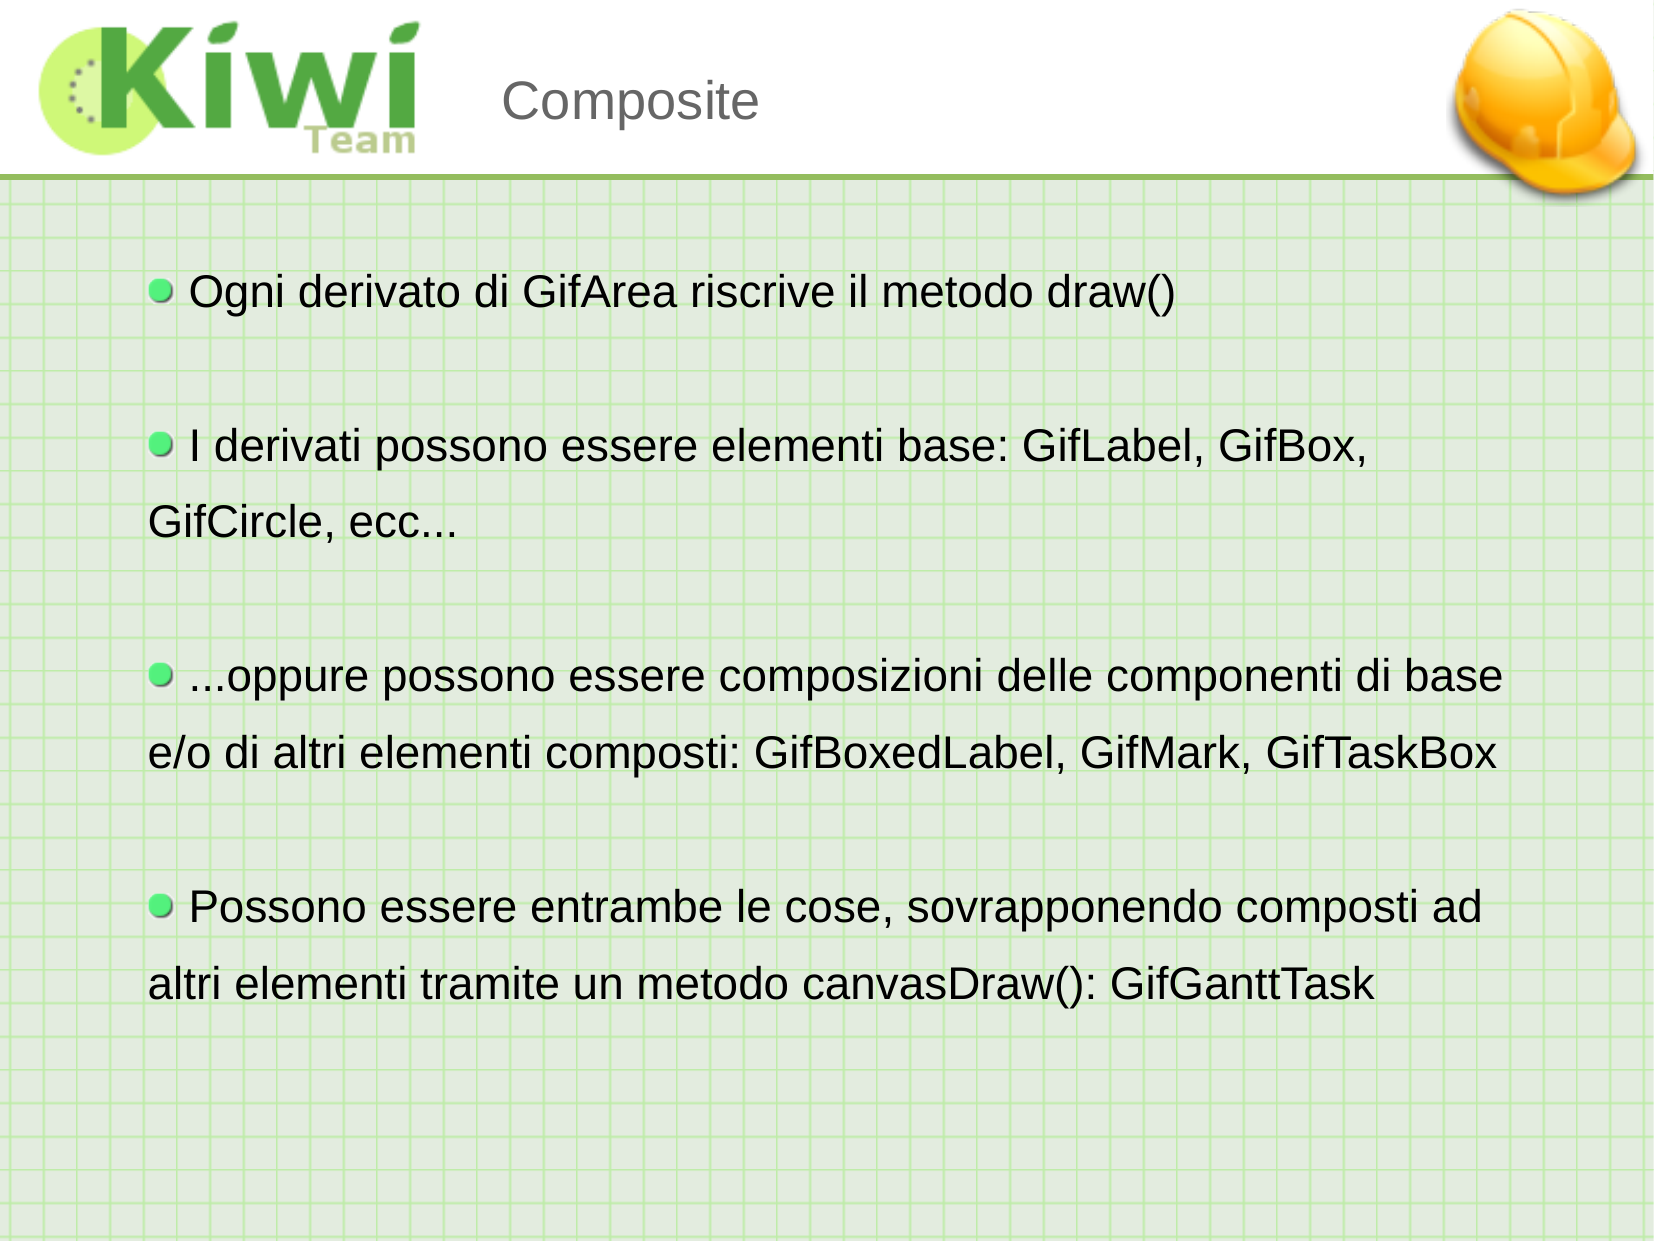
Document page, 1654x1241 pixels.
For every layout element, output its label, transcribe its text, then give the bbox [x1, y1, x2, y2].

text_box Ogni derivato di GifArea riscrive il metodo draw() I derivati possono essere elementi base: GifLabel, GifBox, GifCircle, ecc... ...oppure possono essere composizioni delle componenti di base e/o di altri elementi composti: GifBoxedLabel, GifMark, GifTaskBox Possono essere entrambe le cose, sovrapponendo composti ad altri elementi tramite un metodo canvasDraw(): GifGanttTask [147, 177, 1536, 1058]
title Composite [501, 59, 1329, 143]
picture [29, 7, 438, 166]
text_box [0, 0, 1446, 174]
picture [0, 0, 1654, 1241]
